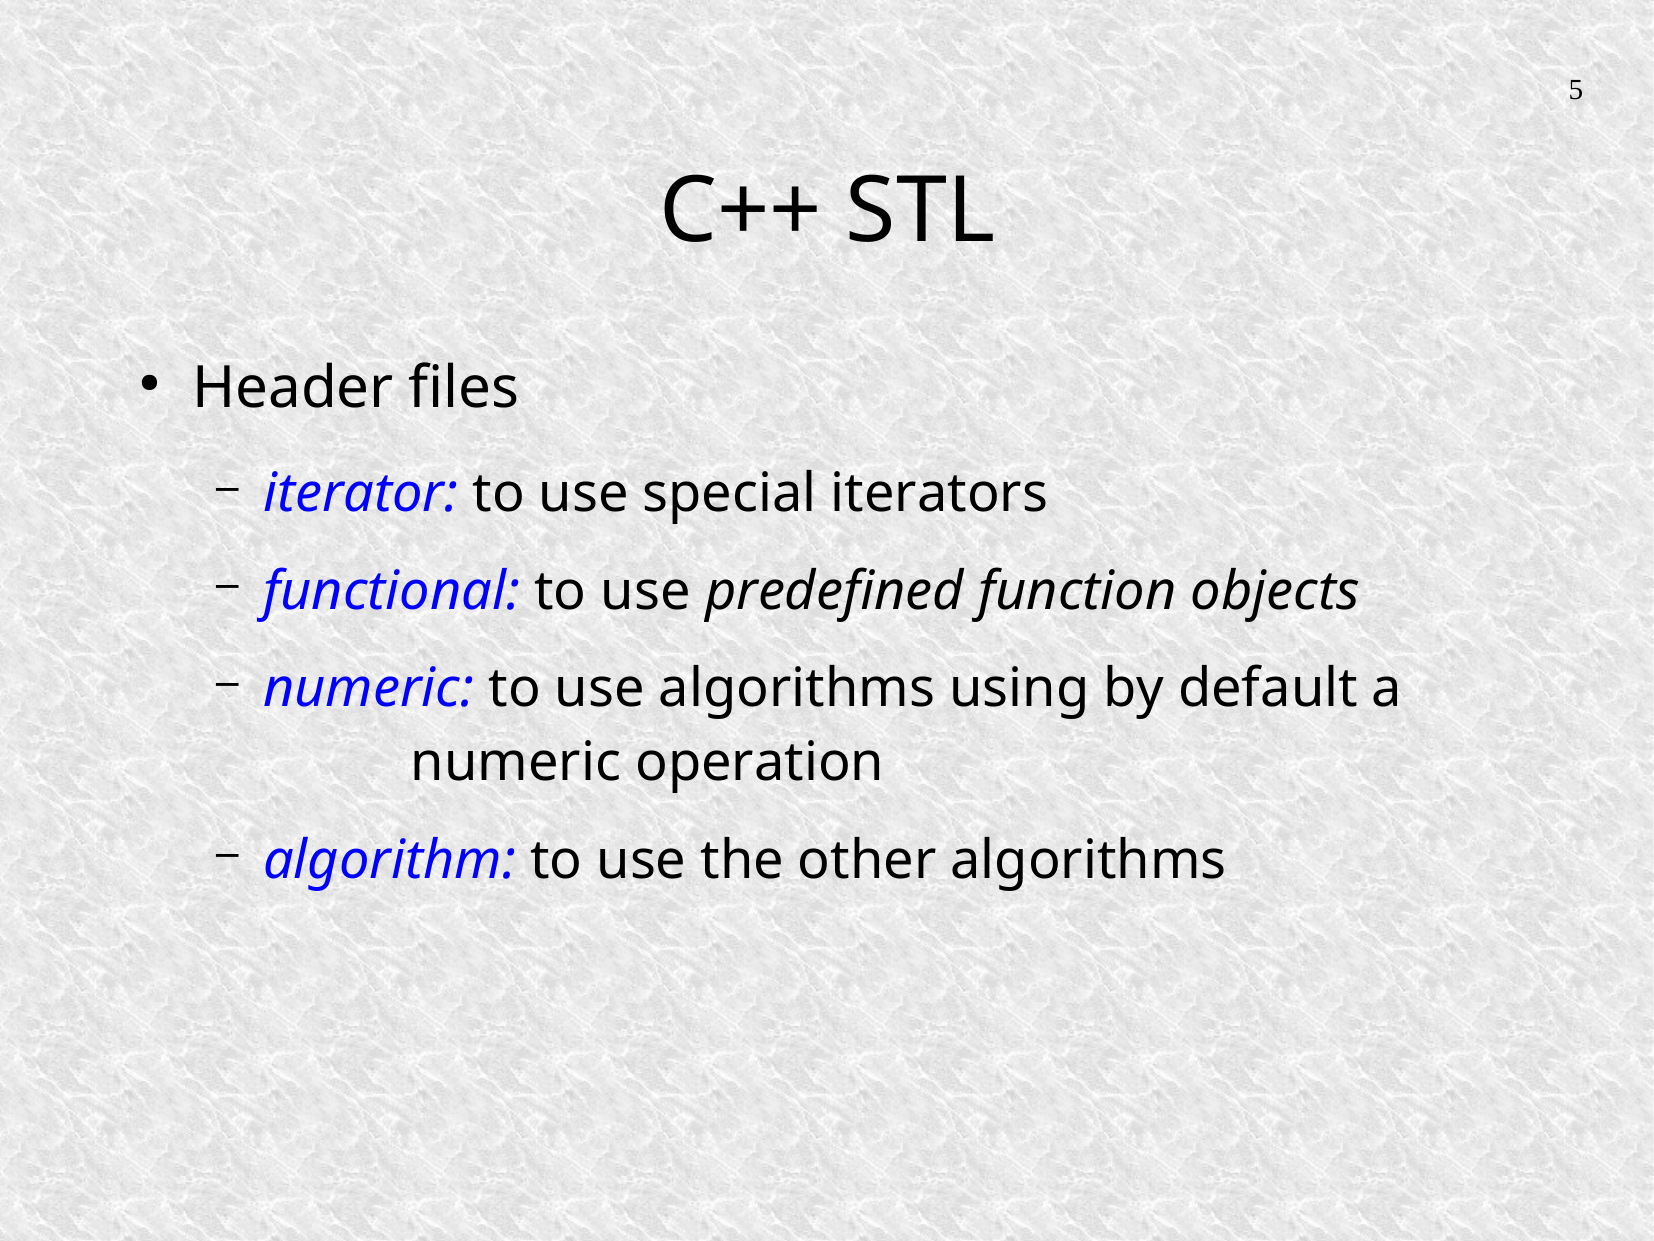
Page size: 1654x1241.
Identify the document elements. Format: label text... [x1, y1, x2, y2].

picture [0, 0, 1654, 1241]
title C++ STL [121, 102, 1534, 311]
list Header files iterator: to use special iterators functional: to use predefined function objects numeric: to use algorithms using by default a numeric operation algorithm: to use the other algorithms [121, 344, 1534, 1127]
